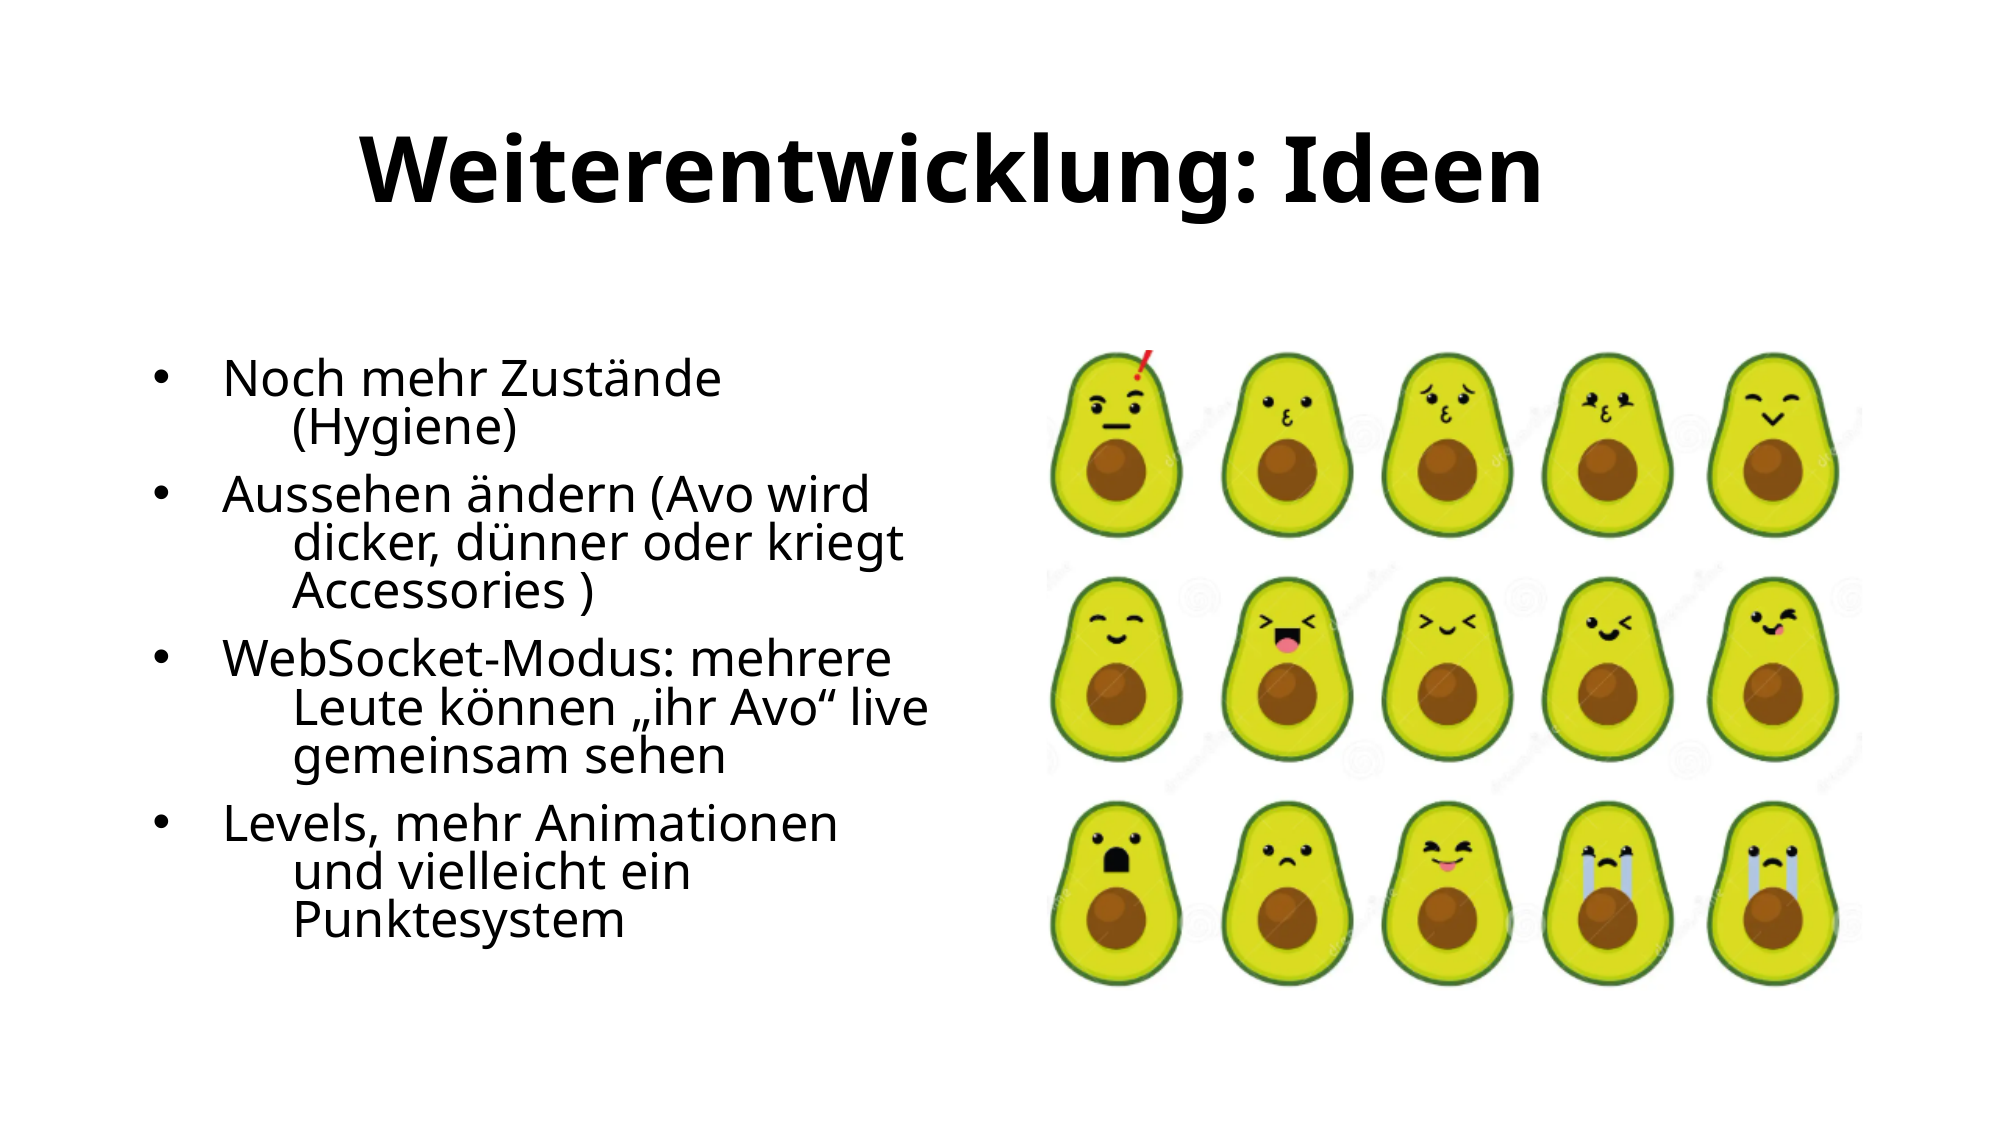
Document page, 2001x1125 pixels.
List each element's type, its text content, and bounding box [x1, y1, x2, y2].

title Weiterentwicklung: Ideen [180, 32, 1726, 230]
list Noch mehr Zustände (Hygiene) Aussehen ändern (Avo wird dicker, dünner oder kriegt Accessories ) WebSocket-Modus: mehrere Leute können „ihr Avo“ live gemeinsam sehen Levels, mehr Animationen und vielleicht ein Punktesystem [137, 350, 954, 963]
picture [1046, 350, 1863, 994]
